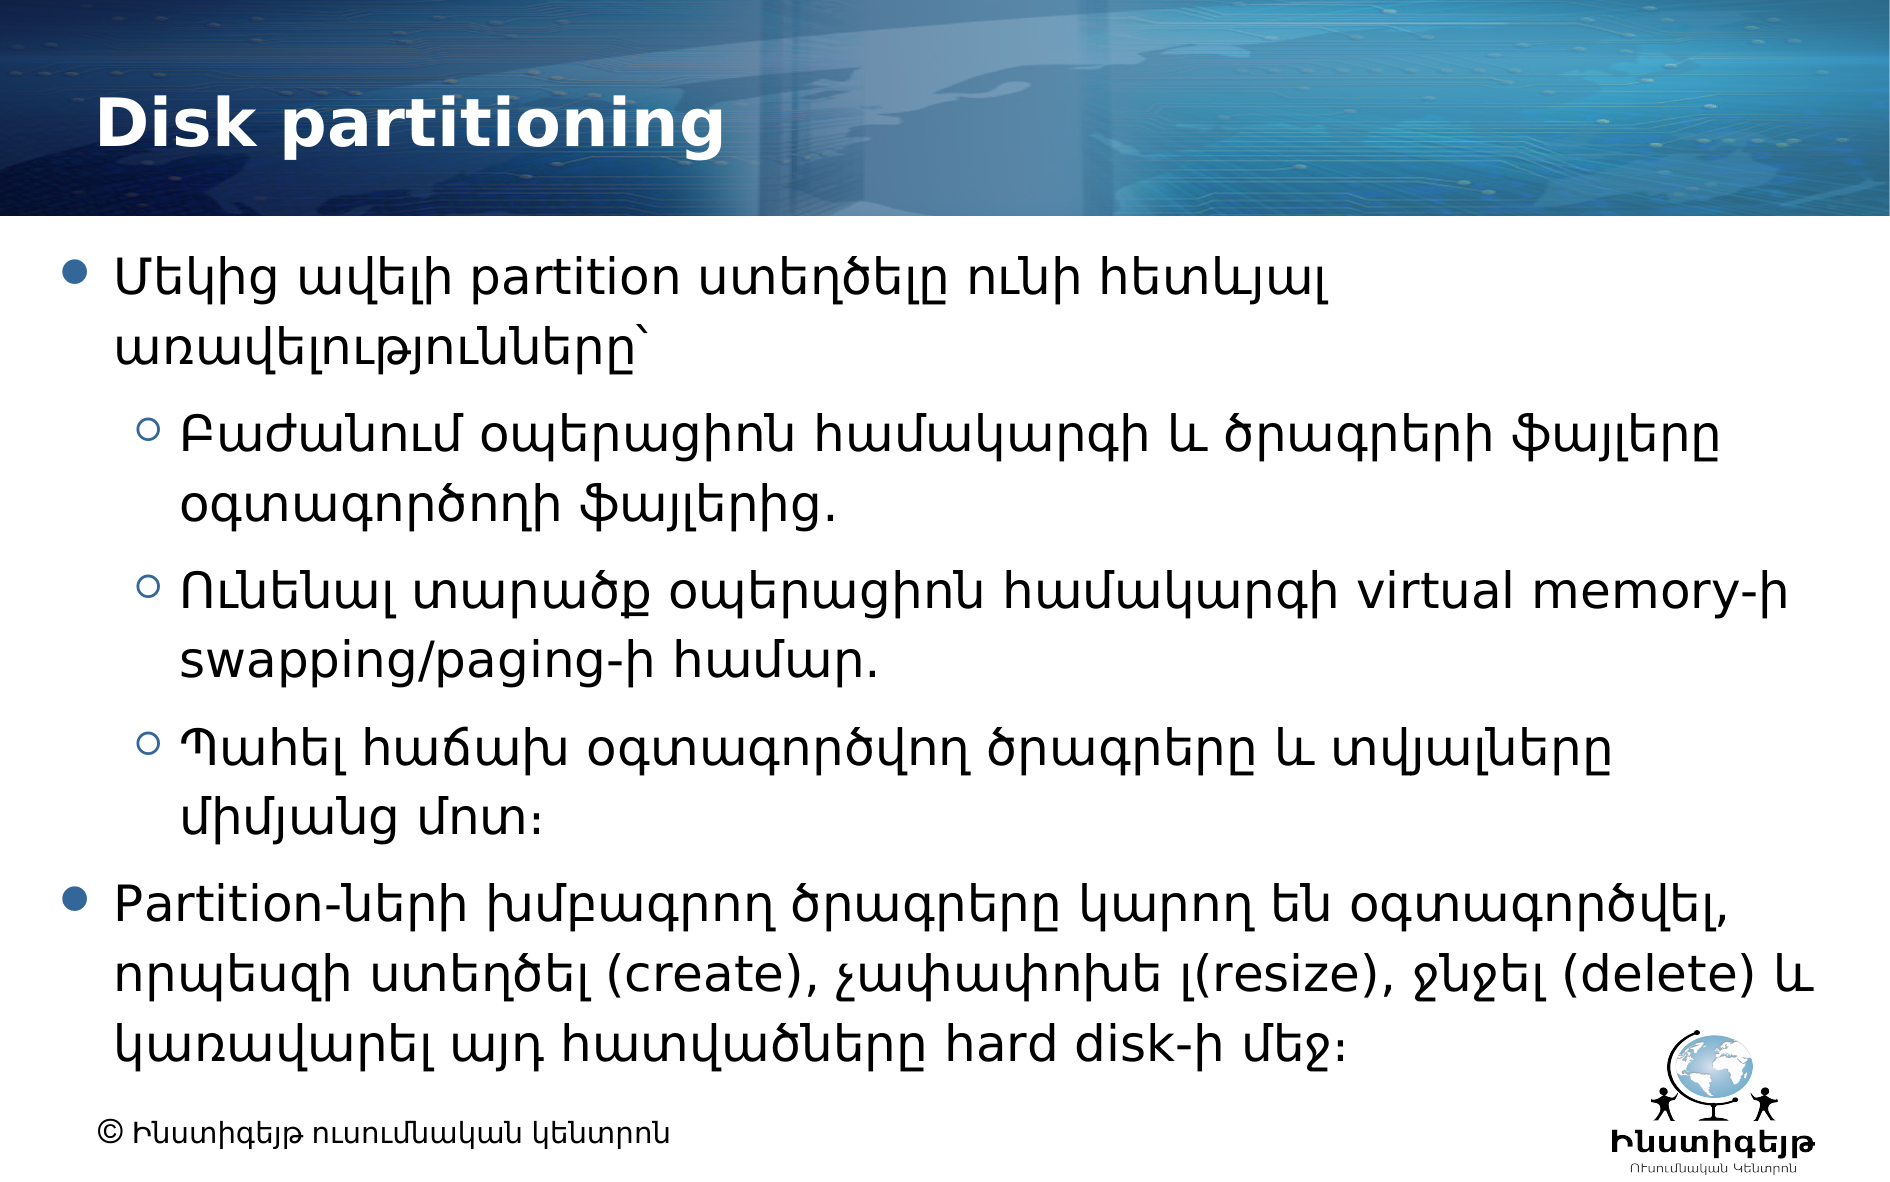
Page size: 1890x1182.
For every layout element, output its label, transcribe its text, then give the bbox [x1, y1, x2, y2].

picture [1612, 1062, 1815, 1175]
picture [0, 0, 1890, 216]
title Disk partitioning [94, 47, 1793, 217]
list Մեկից ավելի partition ստեղծելը ունի հետևյալ առավելությունները՝ Բաժանում օպերացիոն համակարգի և ծրագրերի ֆայլերը օգտագործողի ֆայլերից․ Ունենալ տարածք օպերացիոն համակարգի virtual memory-ի swapping/paging-ի համար․ Պահել հաճախ օգտագործվող ծրագրերը և տվյալները միմյանց մոտ։ Partition-ների խմբագրող ծրագրերը կարող են օգտագործվել, որպեսզի ստեղծել (create), չափափոխե լ(resize), ջնջել (delete) և կառավարել այդ հատվածները hard disk-ի մեջ։ [59, 236, 1831, 1062]
